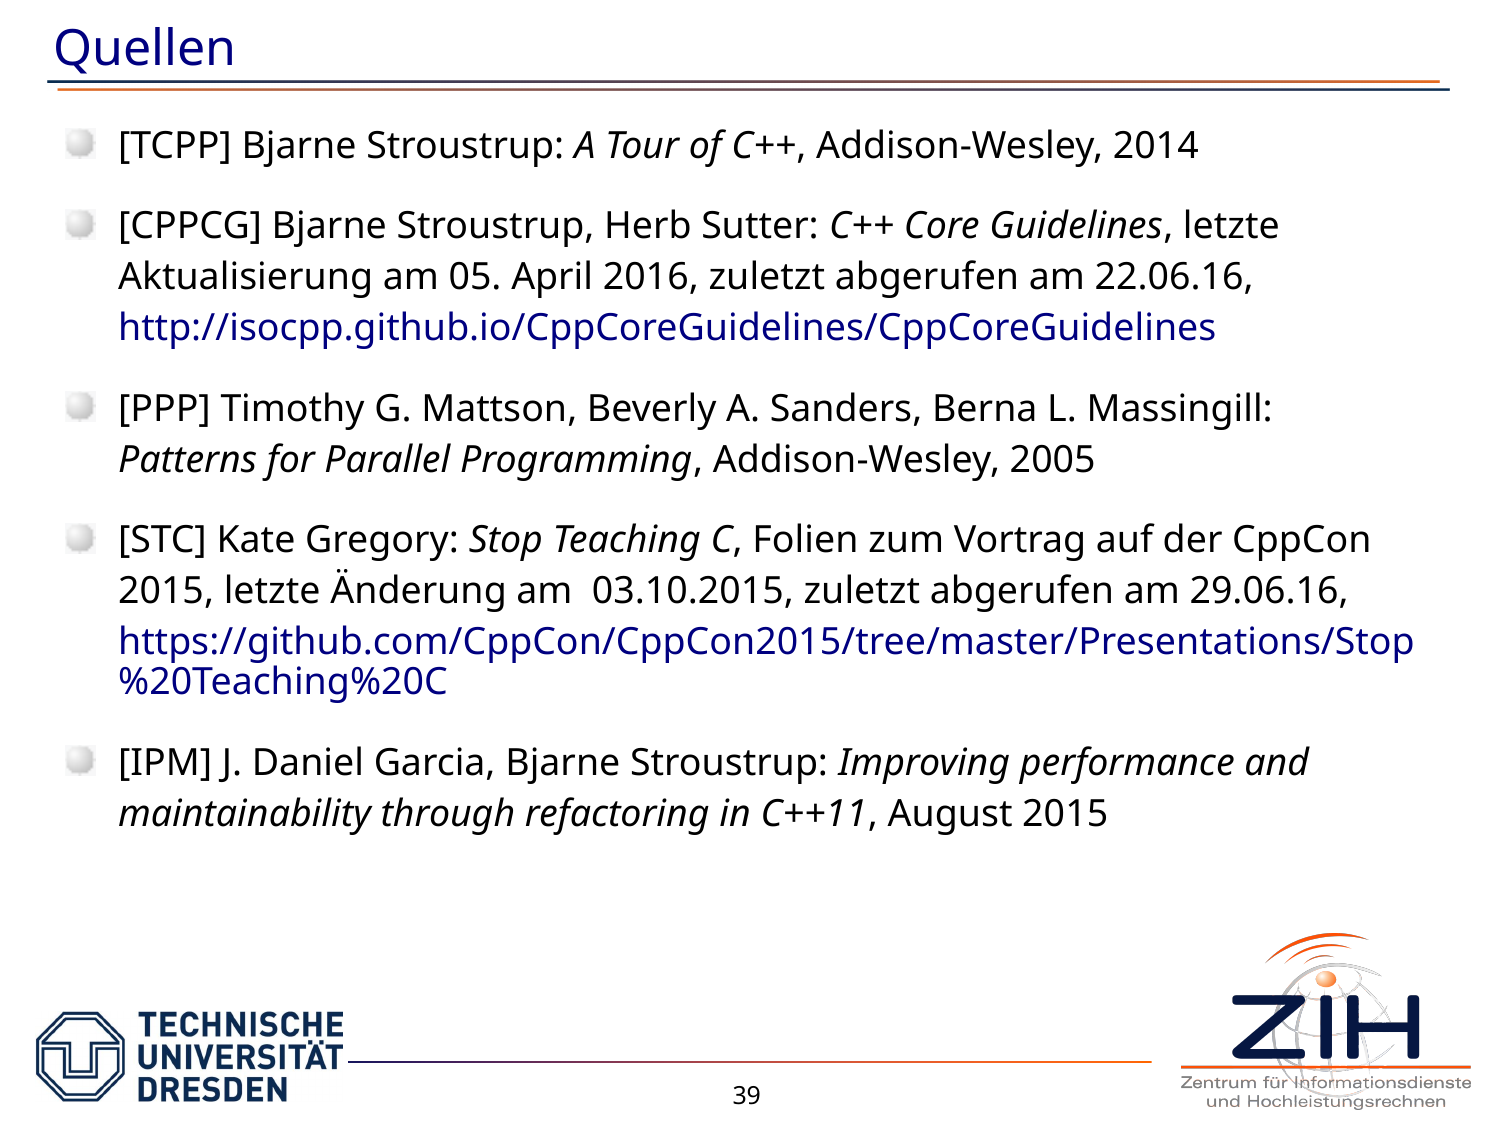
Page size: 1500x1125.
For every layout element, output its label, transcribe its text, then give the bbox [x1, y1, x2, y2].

picture [47, 80, 1450, 91]
picture [1181, 933, 1471, 1110]
title Quellen [53, 12, 1453, 81]
list [TCPP] Bjarne Stroustrup: A Tour of C++, Addison-Wesley, 2014 [CPPCG] Bjarne Stroustrup, Herb Sutter: C++ Core Guidelines, letzte Aktualisierung am 05. April 2016, zuletzt abgerufen am 22.06.16, http://isocpp.github.io/CppCoreGuidelines/CppCoreGuidelines [PPP] Timothy G. Mattson, Beverly A. Sanders, Berna L. Massingill: Patterns for Parallel Programming, Addison-Wesley, 2005 [STC] Kate Gregory: Stop Teaching C, Folien zum Vortrag auf der CppCon 2015, letzte Änderung am 03.10.2015, zuletzt abgerufen am 29.06.16, https://github.com/CppCon/CppCon2015/tree/master/Presentations/Stop%20Teaching%20C [IPM] J. Daniel Garcia, Bjarne Stroustrup: Improving performance and maintainability through refactoring in C++11, August 2015 [29, 118, 1418, 1000]
picture [35, 1011, 343, 1102]
